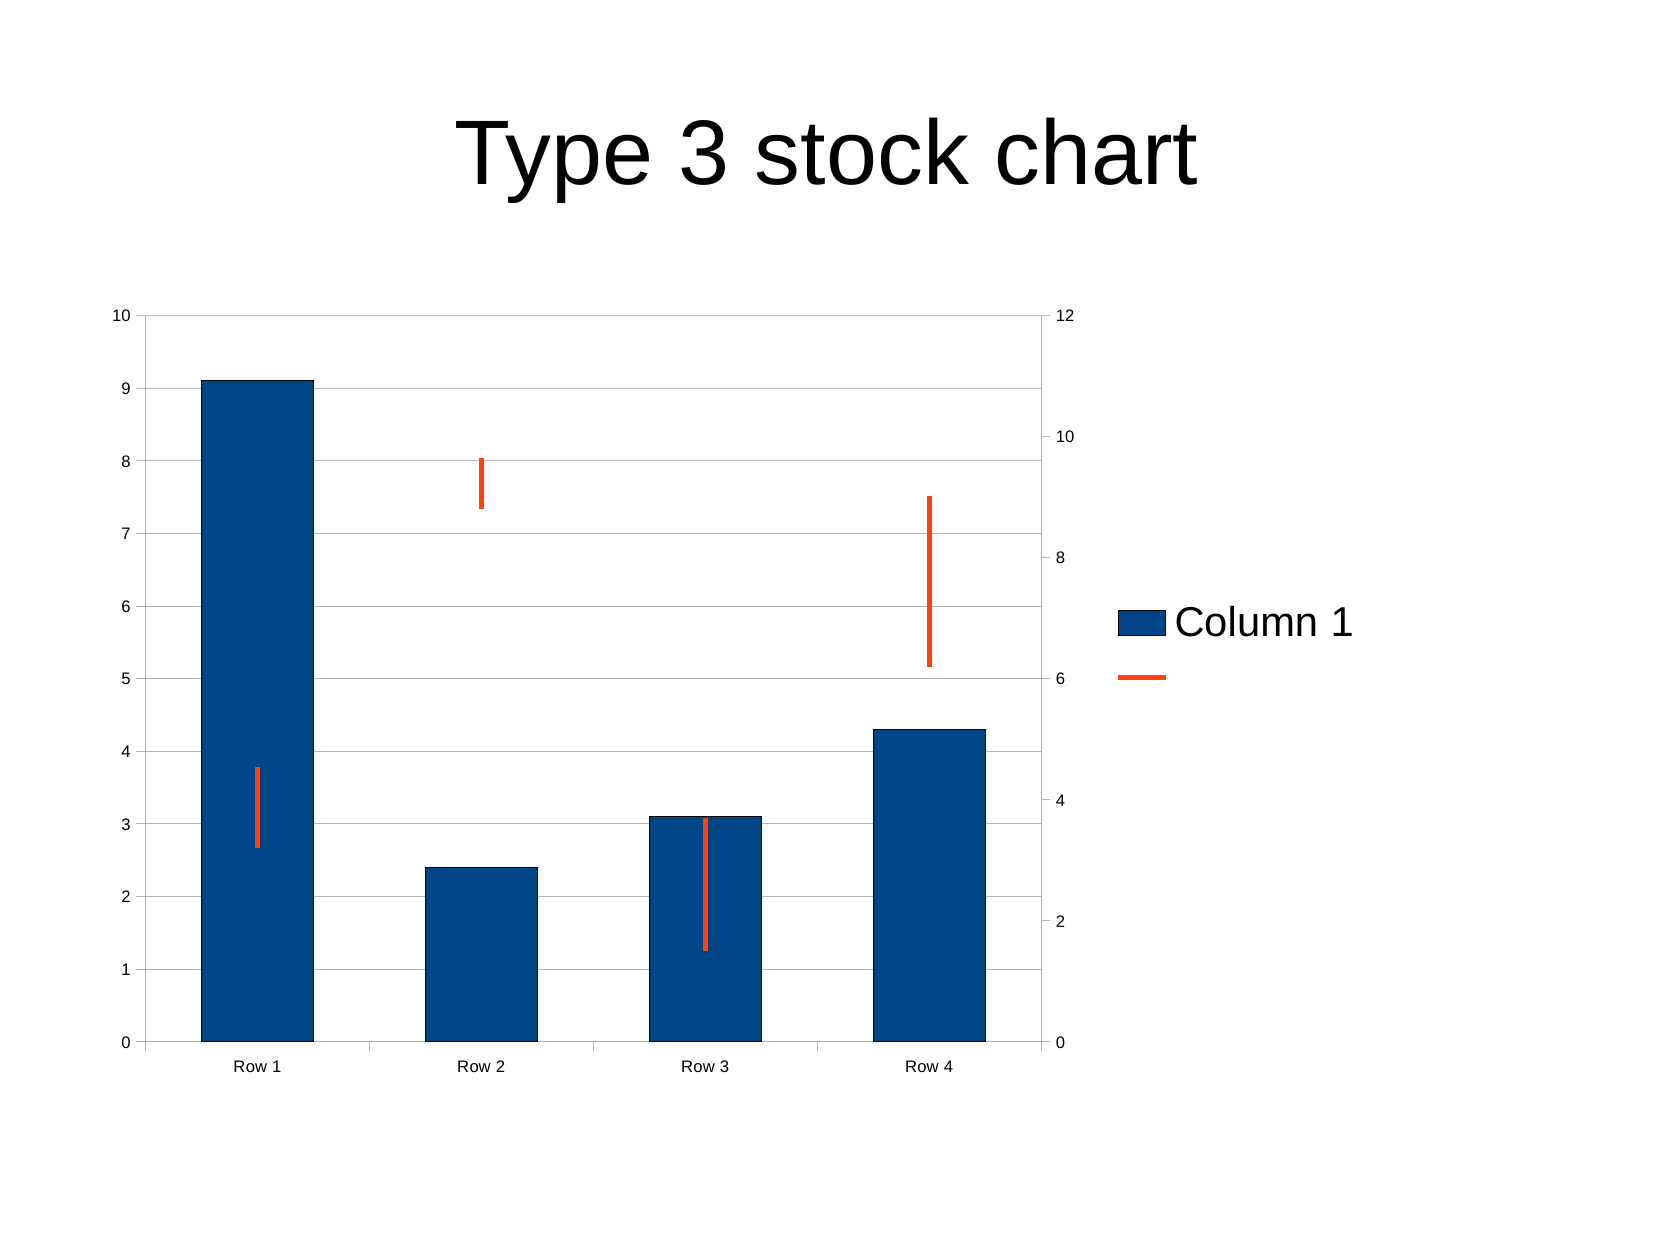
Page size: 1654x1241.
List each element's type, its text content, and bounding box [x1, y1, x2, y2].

title Type 3 stock chart [82, 56, 1571, 250]
chart [82, 290, 1571, 1109]
